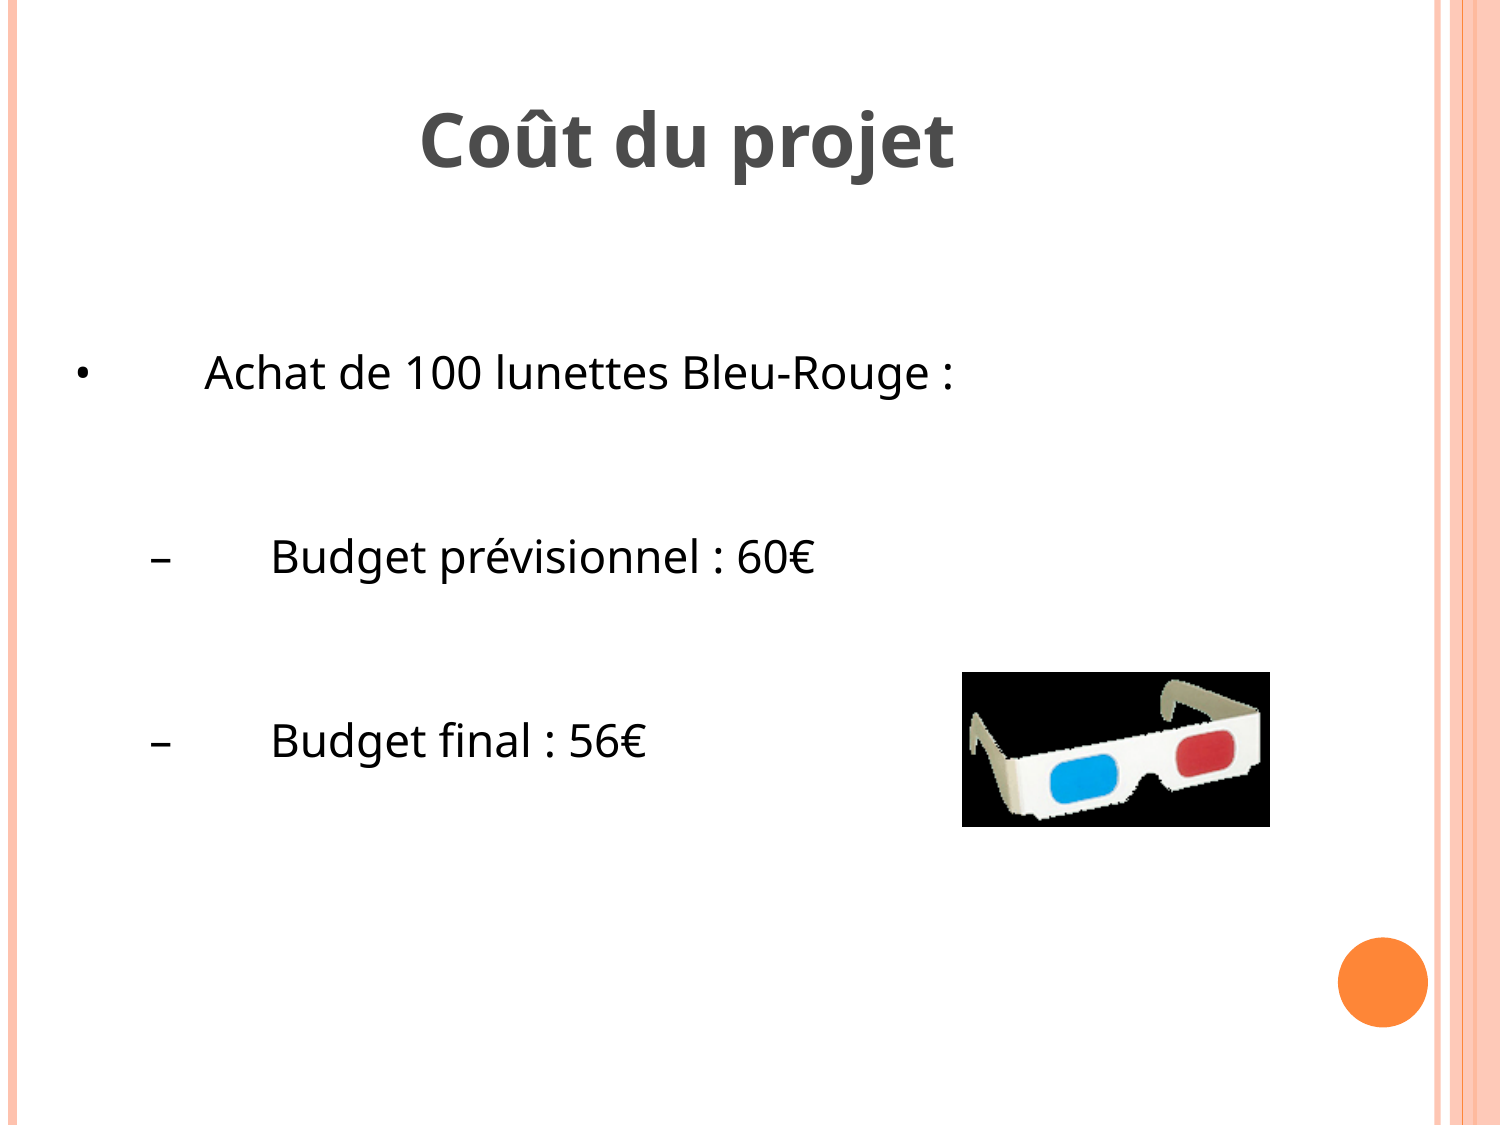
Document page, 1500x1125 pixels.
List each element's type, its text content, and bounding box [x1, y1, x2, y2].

title Coût du projet [75, 52, 1300, 226]
list • Achat de 100 lunettes Bleu-Rouge : – Budget prévisionnel : 60€ – Budget final : 56€ [74, 340, 1300, 1125]
picture [962, 672, 1270, 827]
